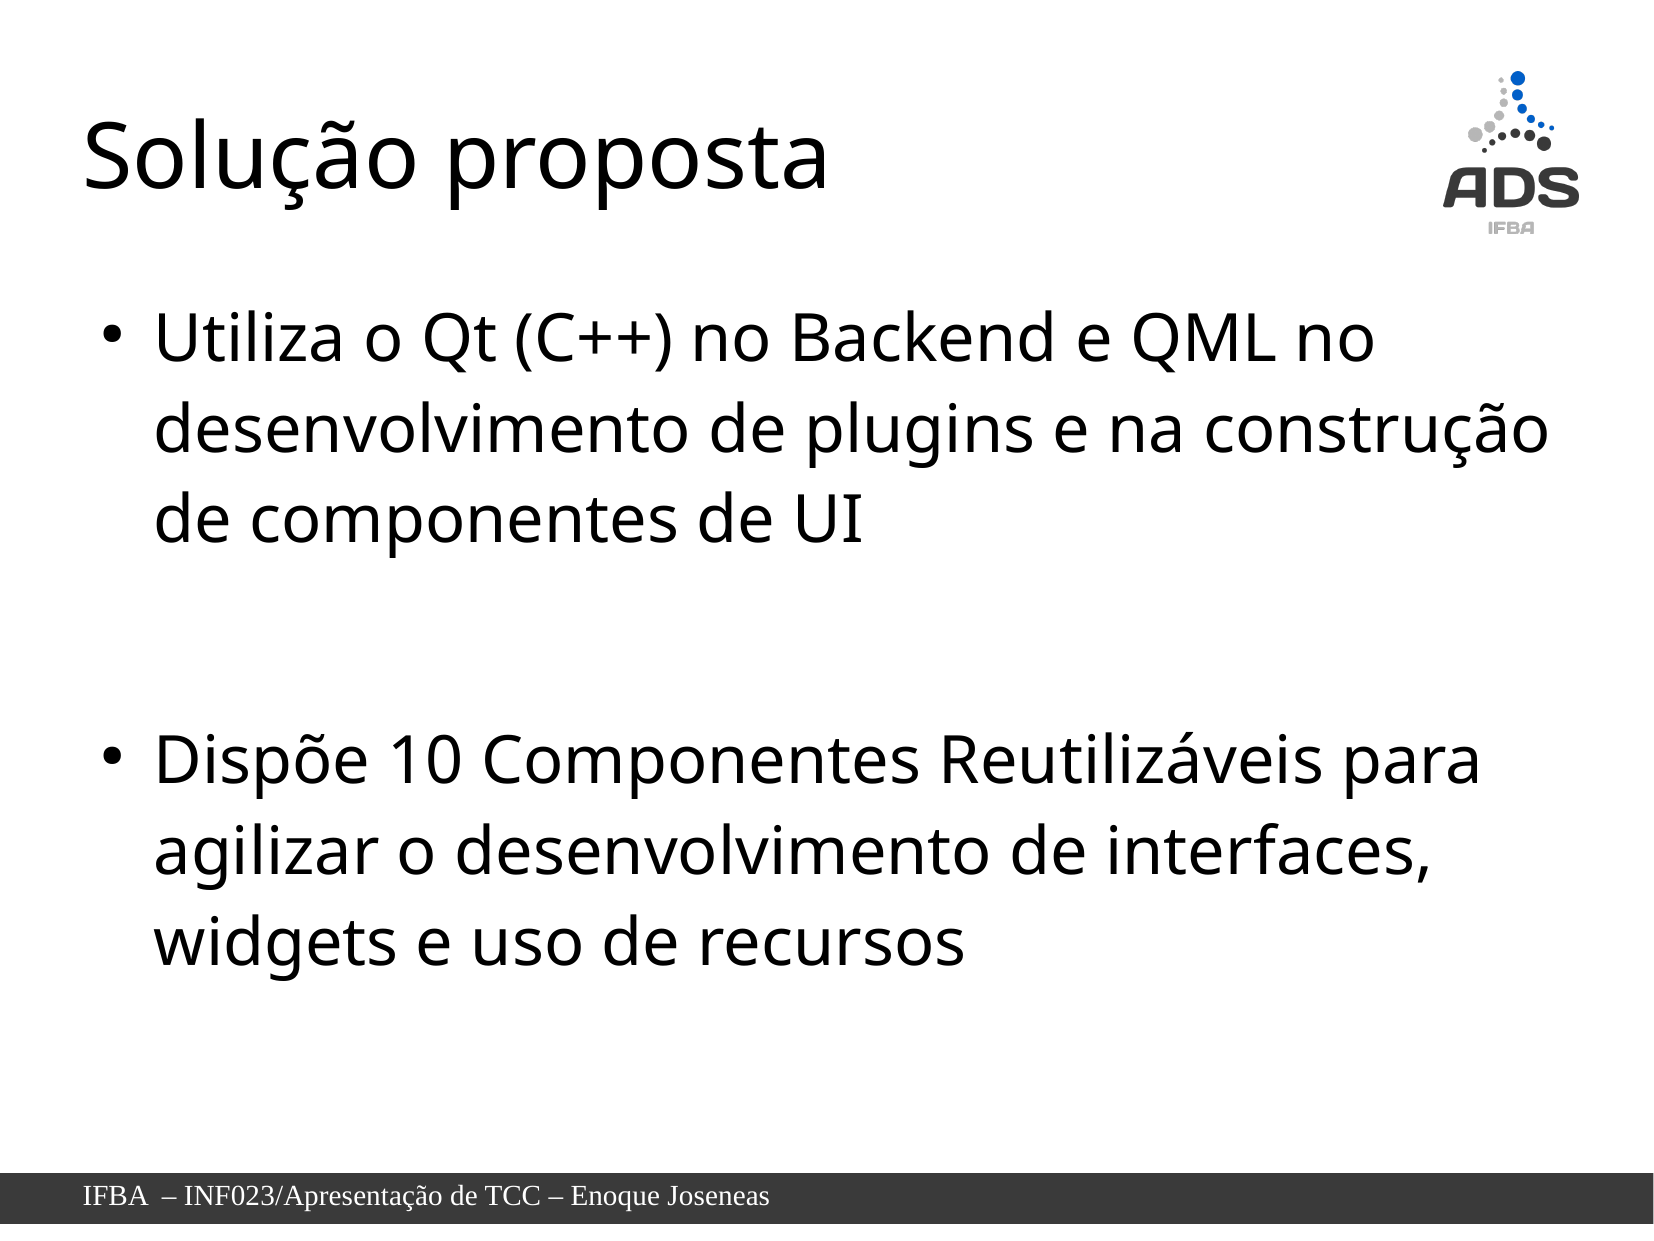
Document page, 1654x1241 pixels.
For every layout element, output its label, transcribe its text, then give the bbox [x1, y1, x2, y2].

title Solução proposta [82, 49, 1426, 257]
picture [1443, 71, 1579, 234]
list Utiliza o Qt (C++) no Backend e QML no desenvolvimento de plugins e na construção de componentes de UI Dispõe 10 Componentes Reutilizáveis para agilizar o desenvolvimento de interfaces, widgets e uso de recursos [82, 290, 1571, 1156]
